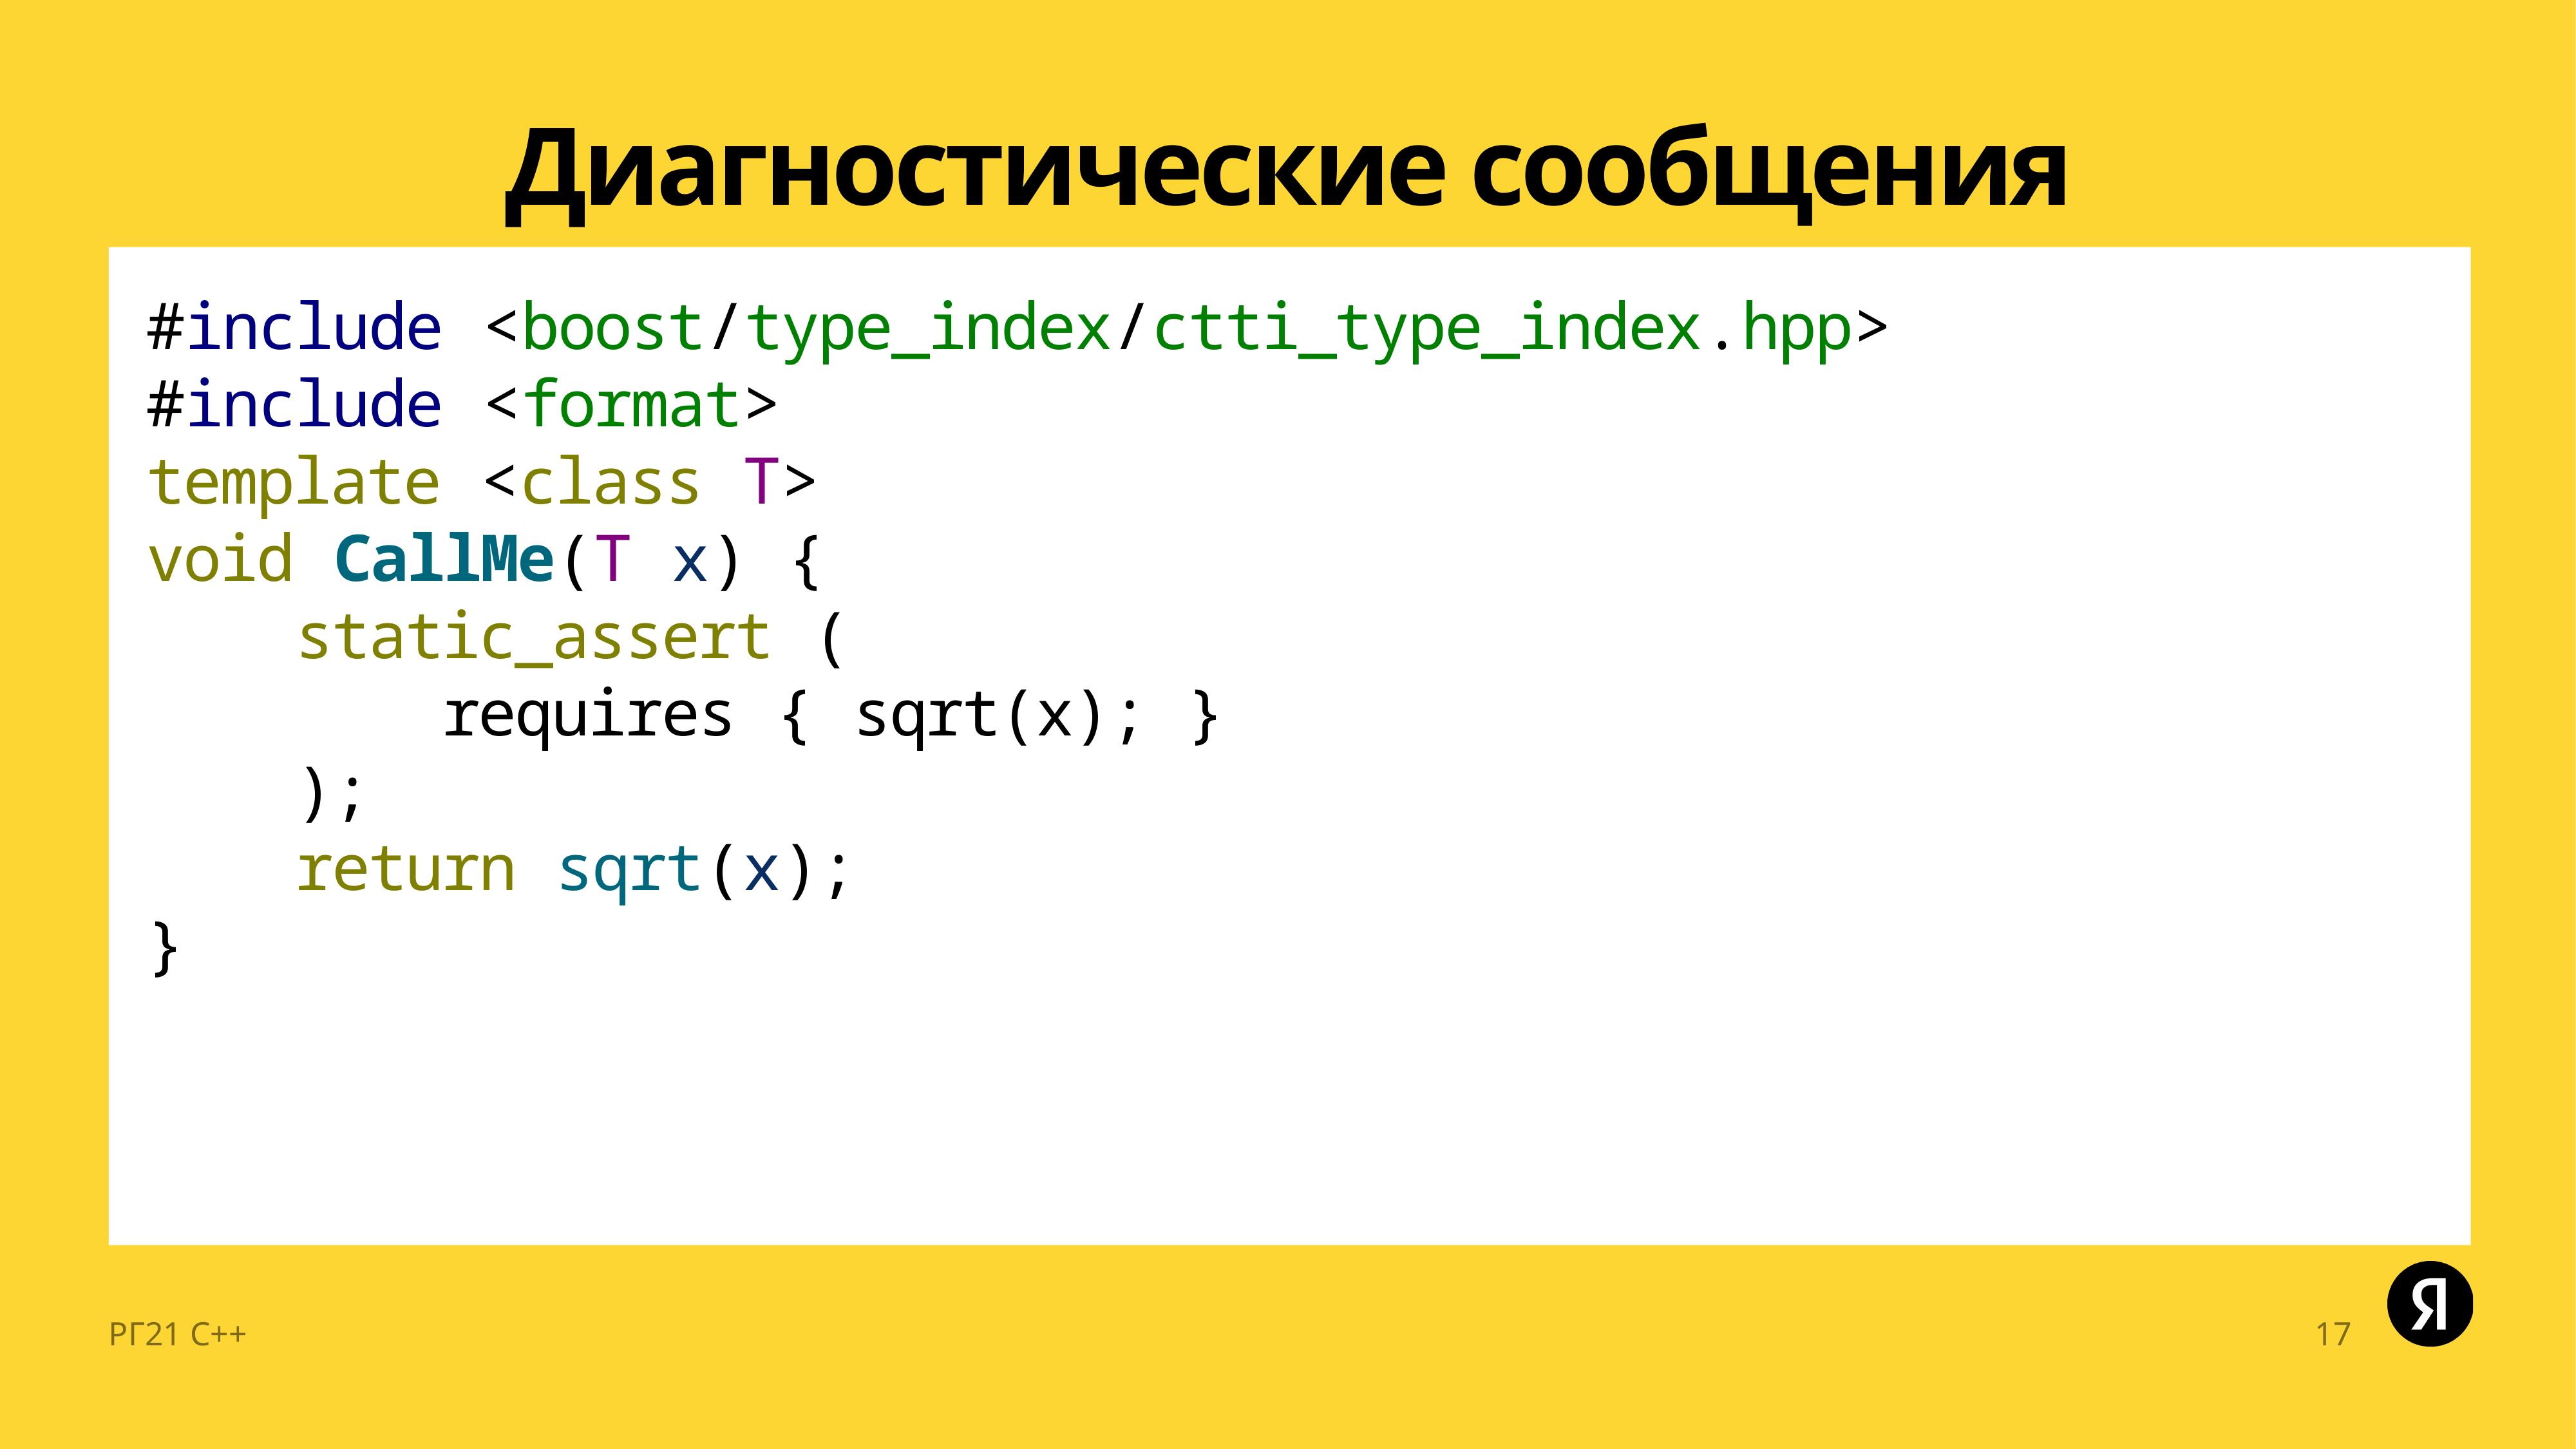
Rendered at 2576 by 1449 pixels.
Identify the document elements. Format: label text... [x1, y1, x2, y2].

list #include <boost/type_index/ctti_type_index.hpp> #include <format> template <class T> void CallMe(T x) { static_assert ( requires { sqrt(x); } ); return sqrt(x); } [108, 247, 2471, 1245]
picture [2387, 1261, 2474, 1347]
title Диагностические сообщения [106, 101, 2473, 228]
